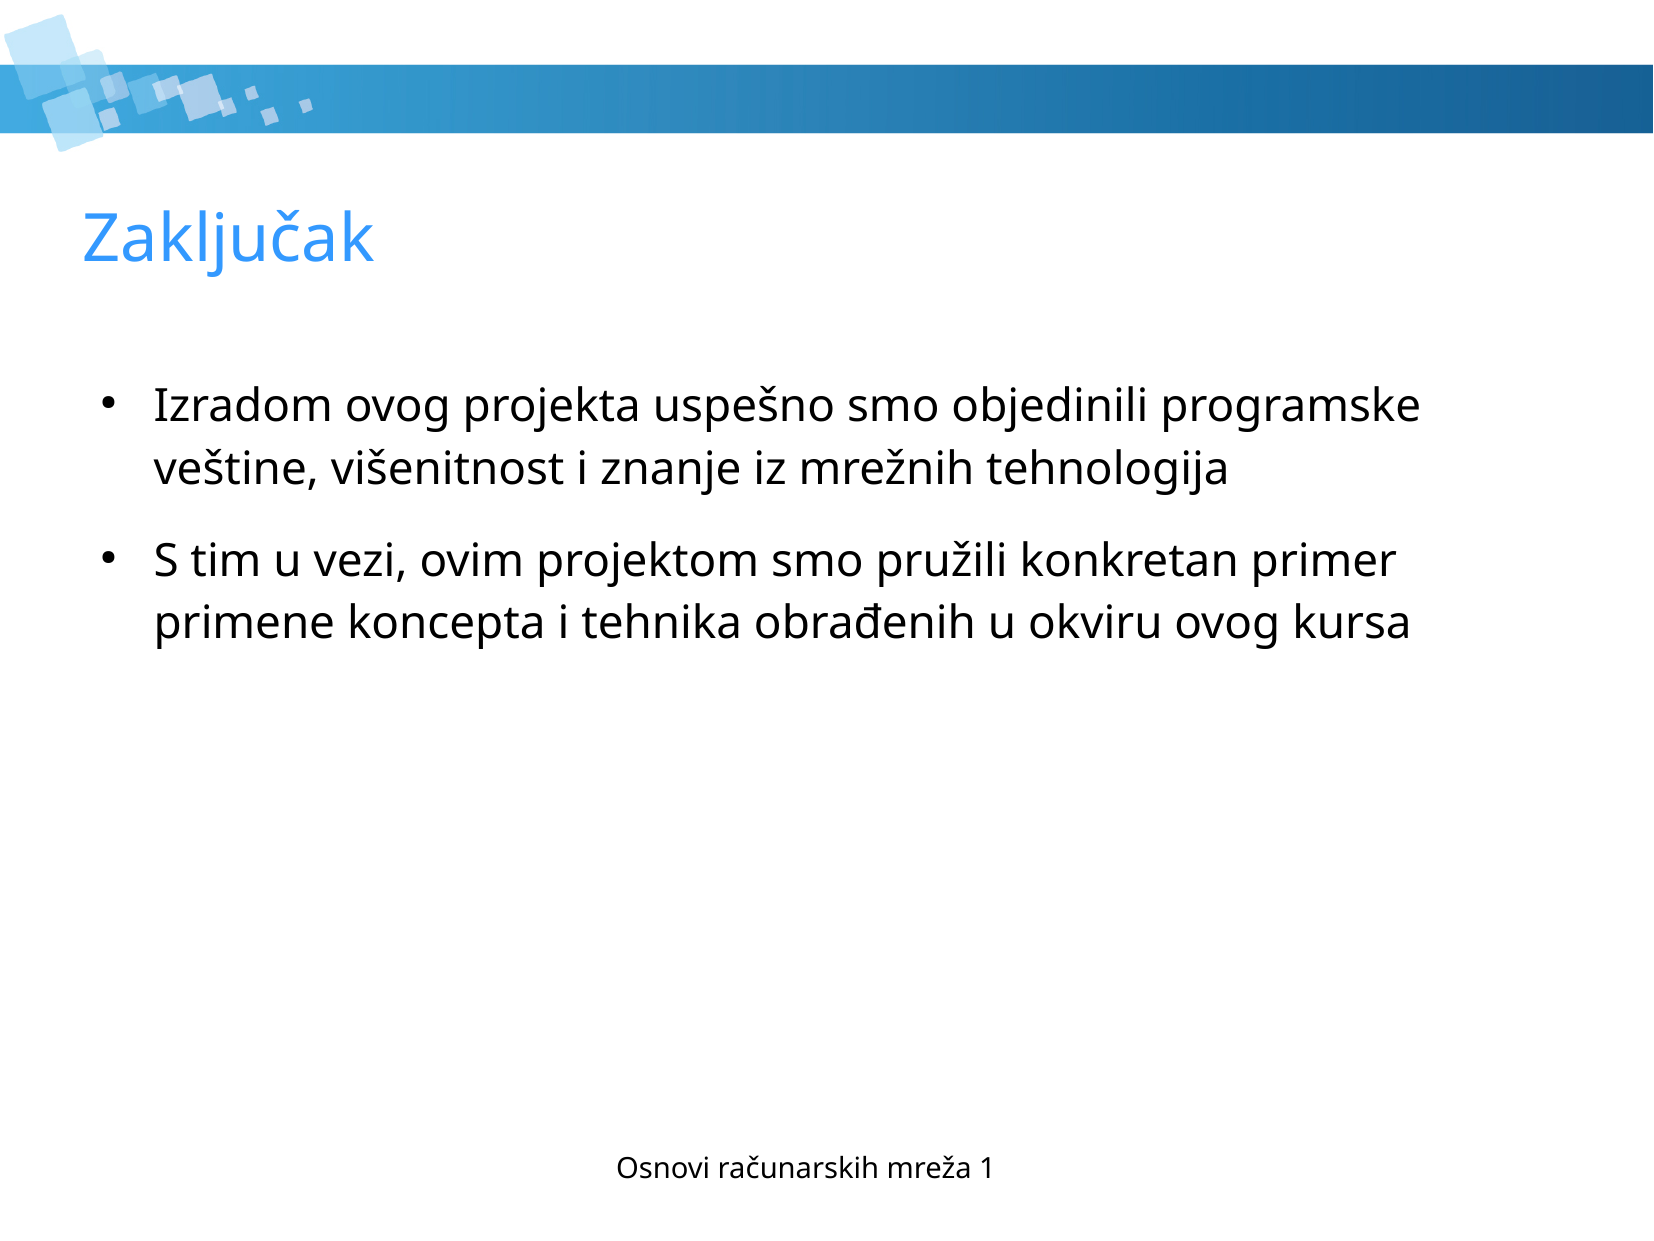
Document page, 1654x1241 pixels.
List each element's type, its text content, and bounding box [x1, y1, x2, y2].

list Izradom ovog projekta uspešno smo objedinili programske veštine, višenitnost i znanje iz mrežnih tehnologija S tim u vezi, ovim projektom smo pružili konkretan primer primene koncepta i tehnika obrađenih u okviru ovog kursa [82, 372, 1571, 1093]
picture [0, 0, 1653, 1238]
title Zaključak [82, 132, 1571, 340]
